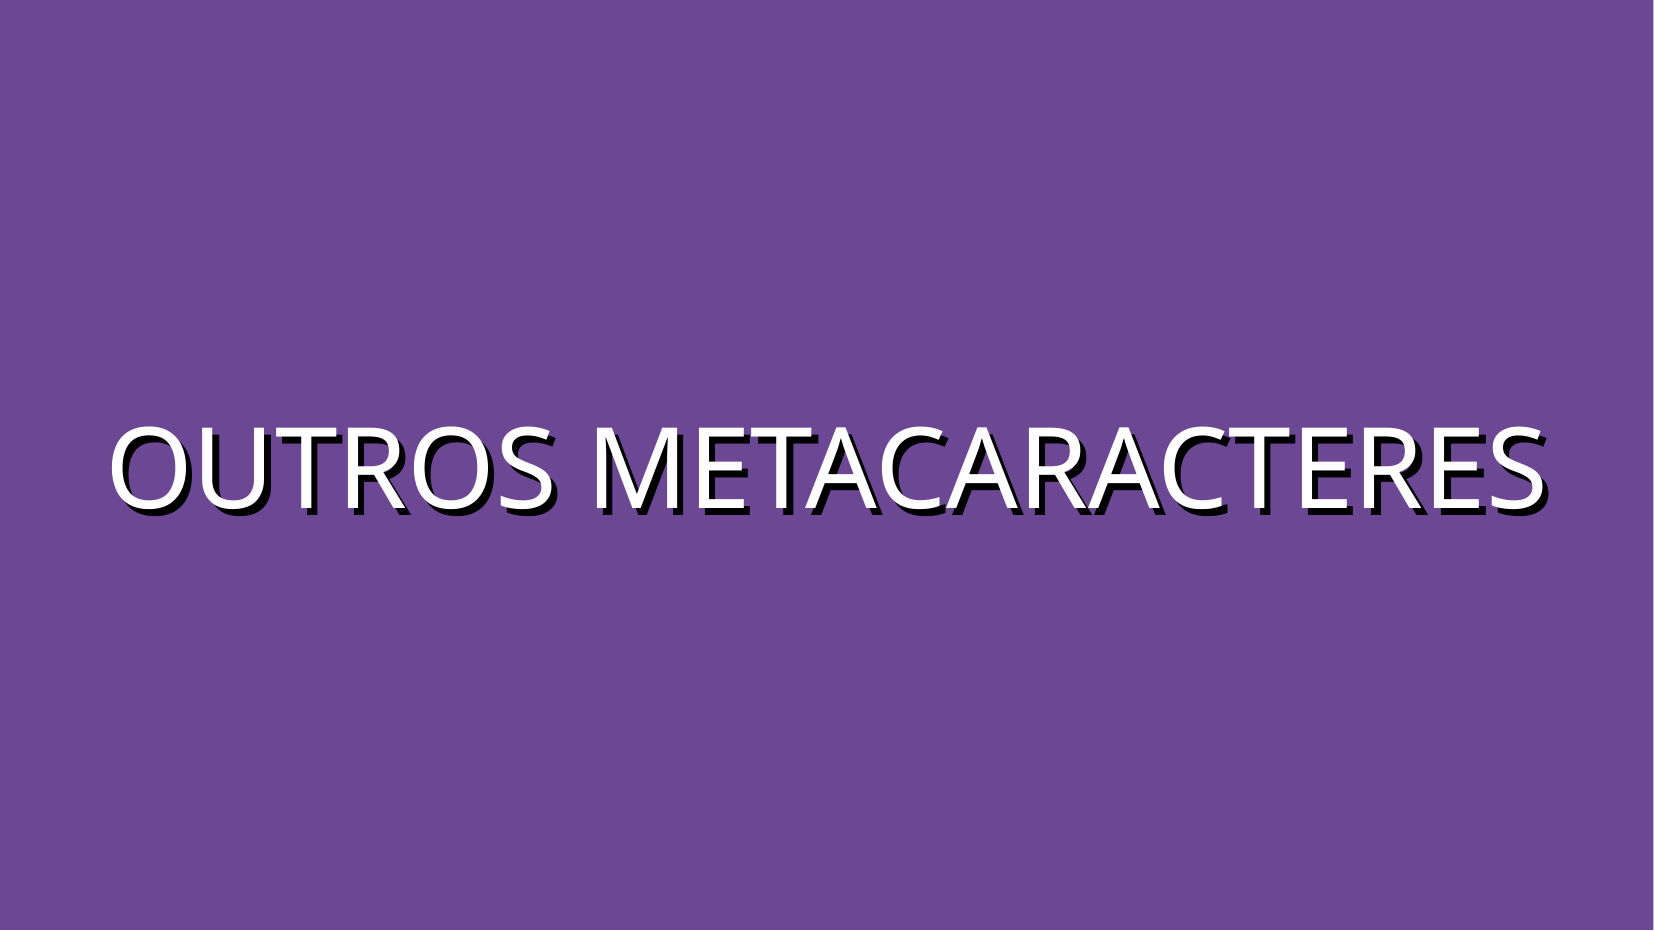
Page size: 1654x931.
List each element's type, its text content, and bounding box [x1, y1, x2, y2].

subtitle OUTROS METACARACTERES [82, 105, 1571, 826]
